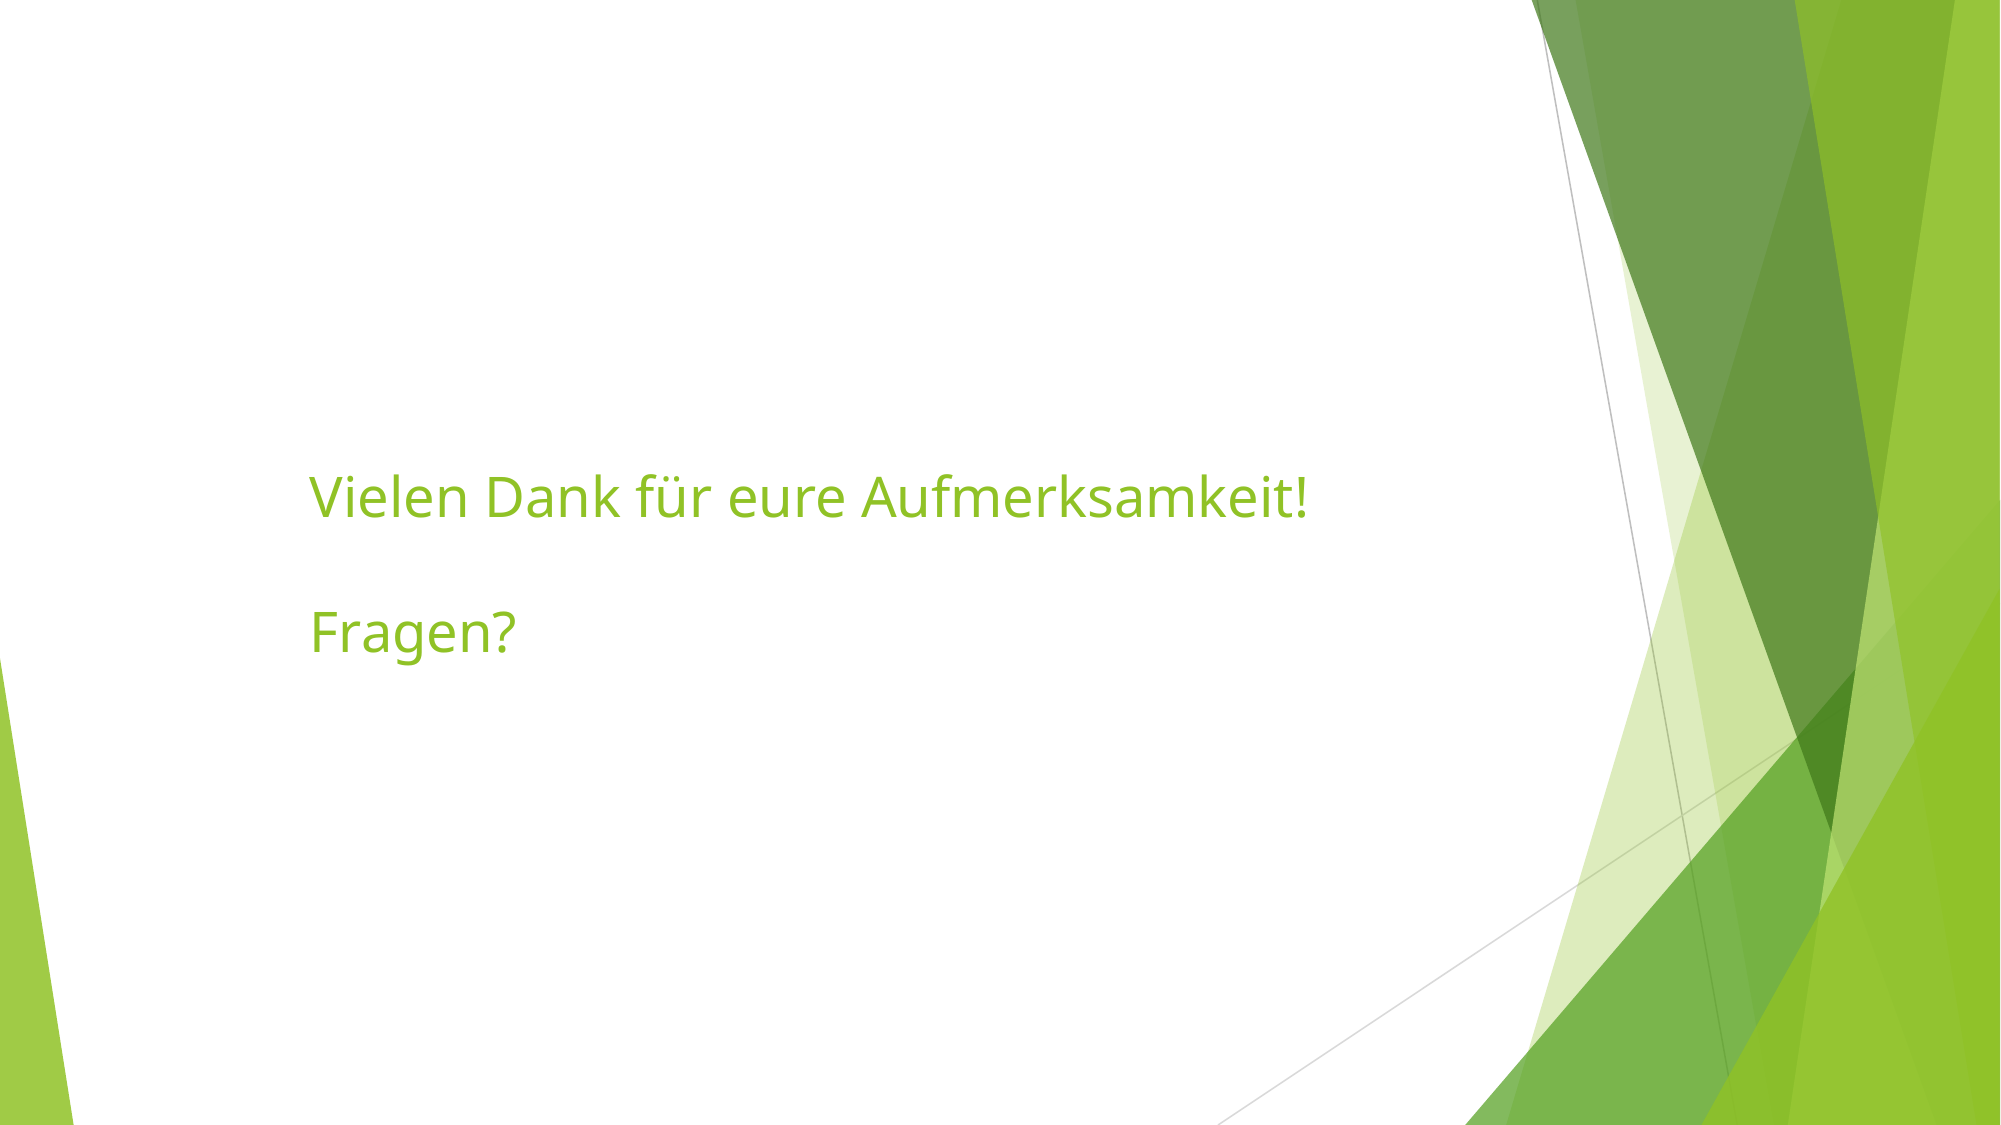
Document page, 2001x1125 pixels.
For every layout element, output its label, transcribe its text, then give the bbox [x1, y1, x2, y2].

title Vielen Dank für eure Aufmerksamkeit! Fragen? [294, 454, 1706, 671]
